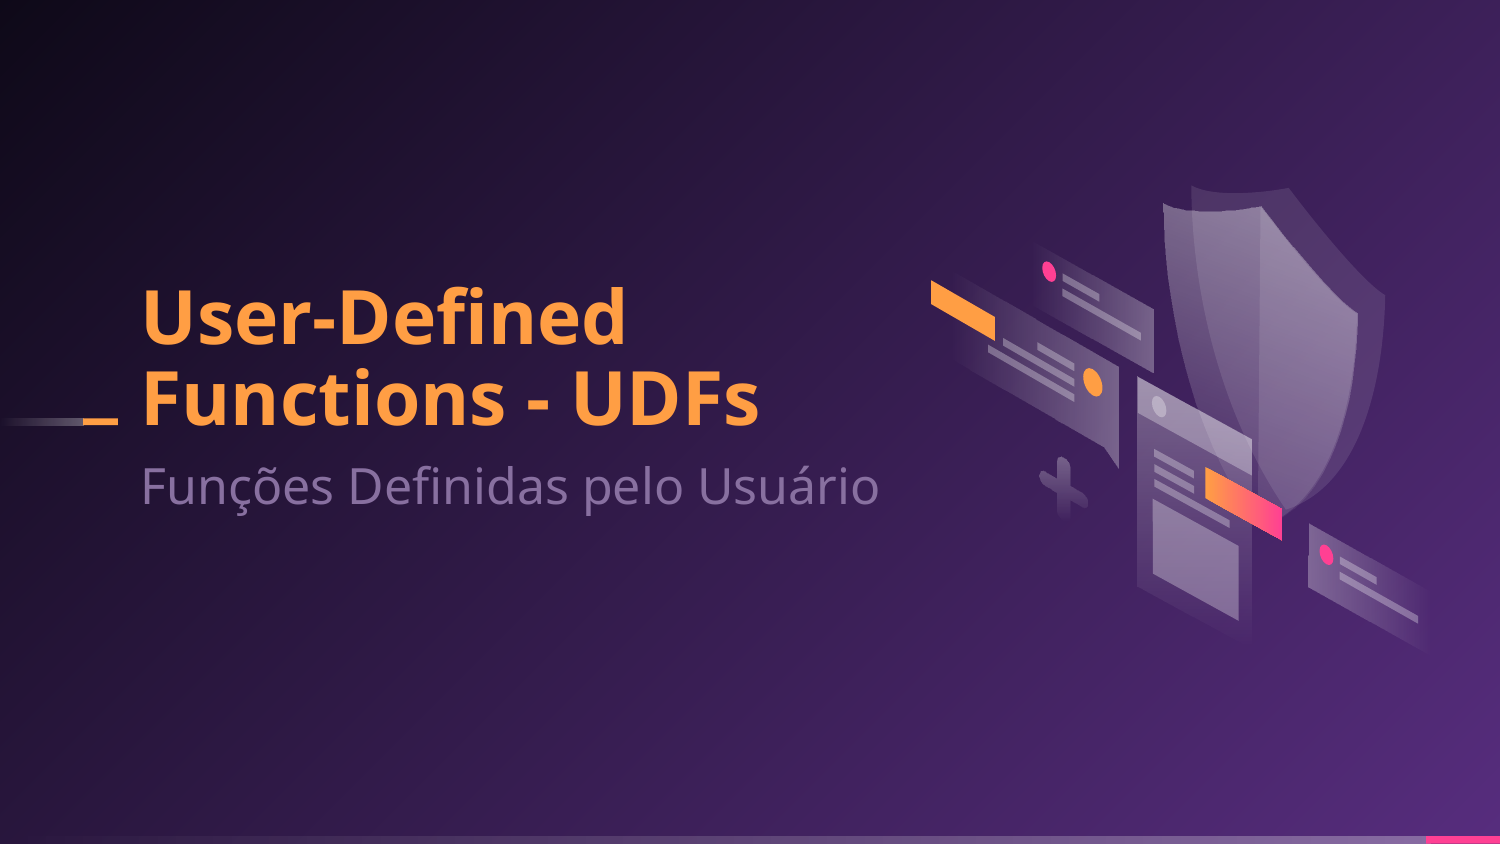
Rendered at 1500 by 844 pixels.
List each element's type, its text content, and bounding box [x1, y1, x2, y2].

text_box [1030, 240, 1154, 373]
title User-Defined Functions - UDFs [140, 251, 979, 442]
text_box [1308, 523, 1432, 656]
text_box [931, 269, 1118, 469]
text_box [1039, 456, 1088, 522]
subtitle Funções Definidas pelo Usuário [140, 445, 979, 516]
text_box [1137, 185, 1386, 649]
